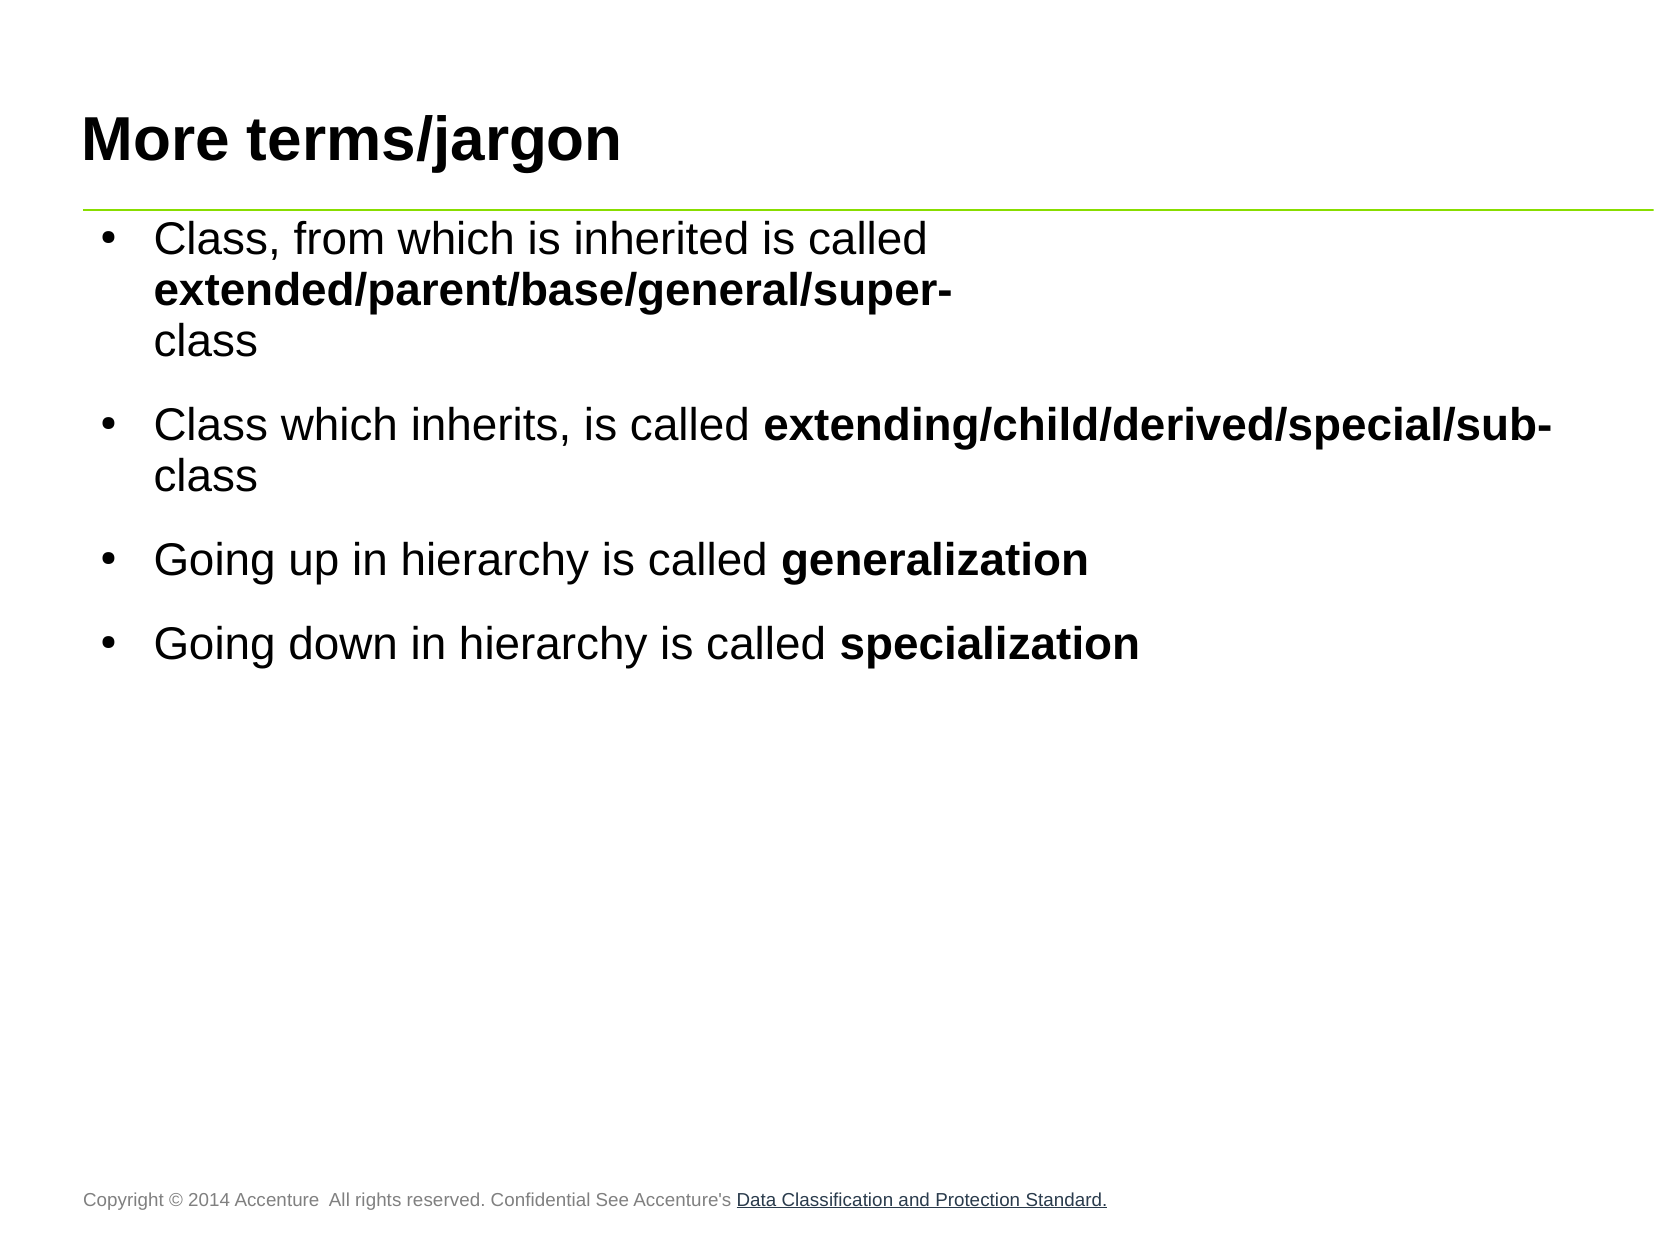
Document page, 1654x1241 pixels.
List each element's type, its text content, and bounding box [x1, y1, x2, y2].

title More terms/jargon [81, 68, 1654, 211]
list Class, from which is inherited is called extended/parent/base/general/super- class Class which inherits, is called extending/child/derived/special/sub- class Going up in hierarchy is called generalization Going down in hierarchy is called specialization [82, 212, 1583, 1173]
